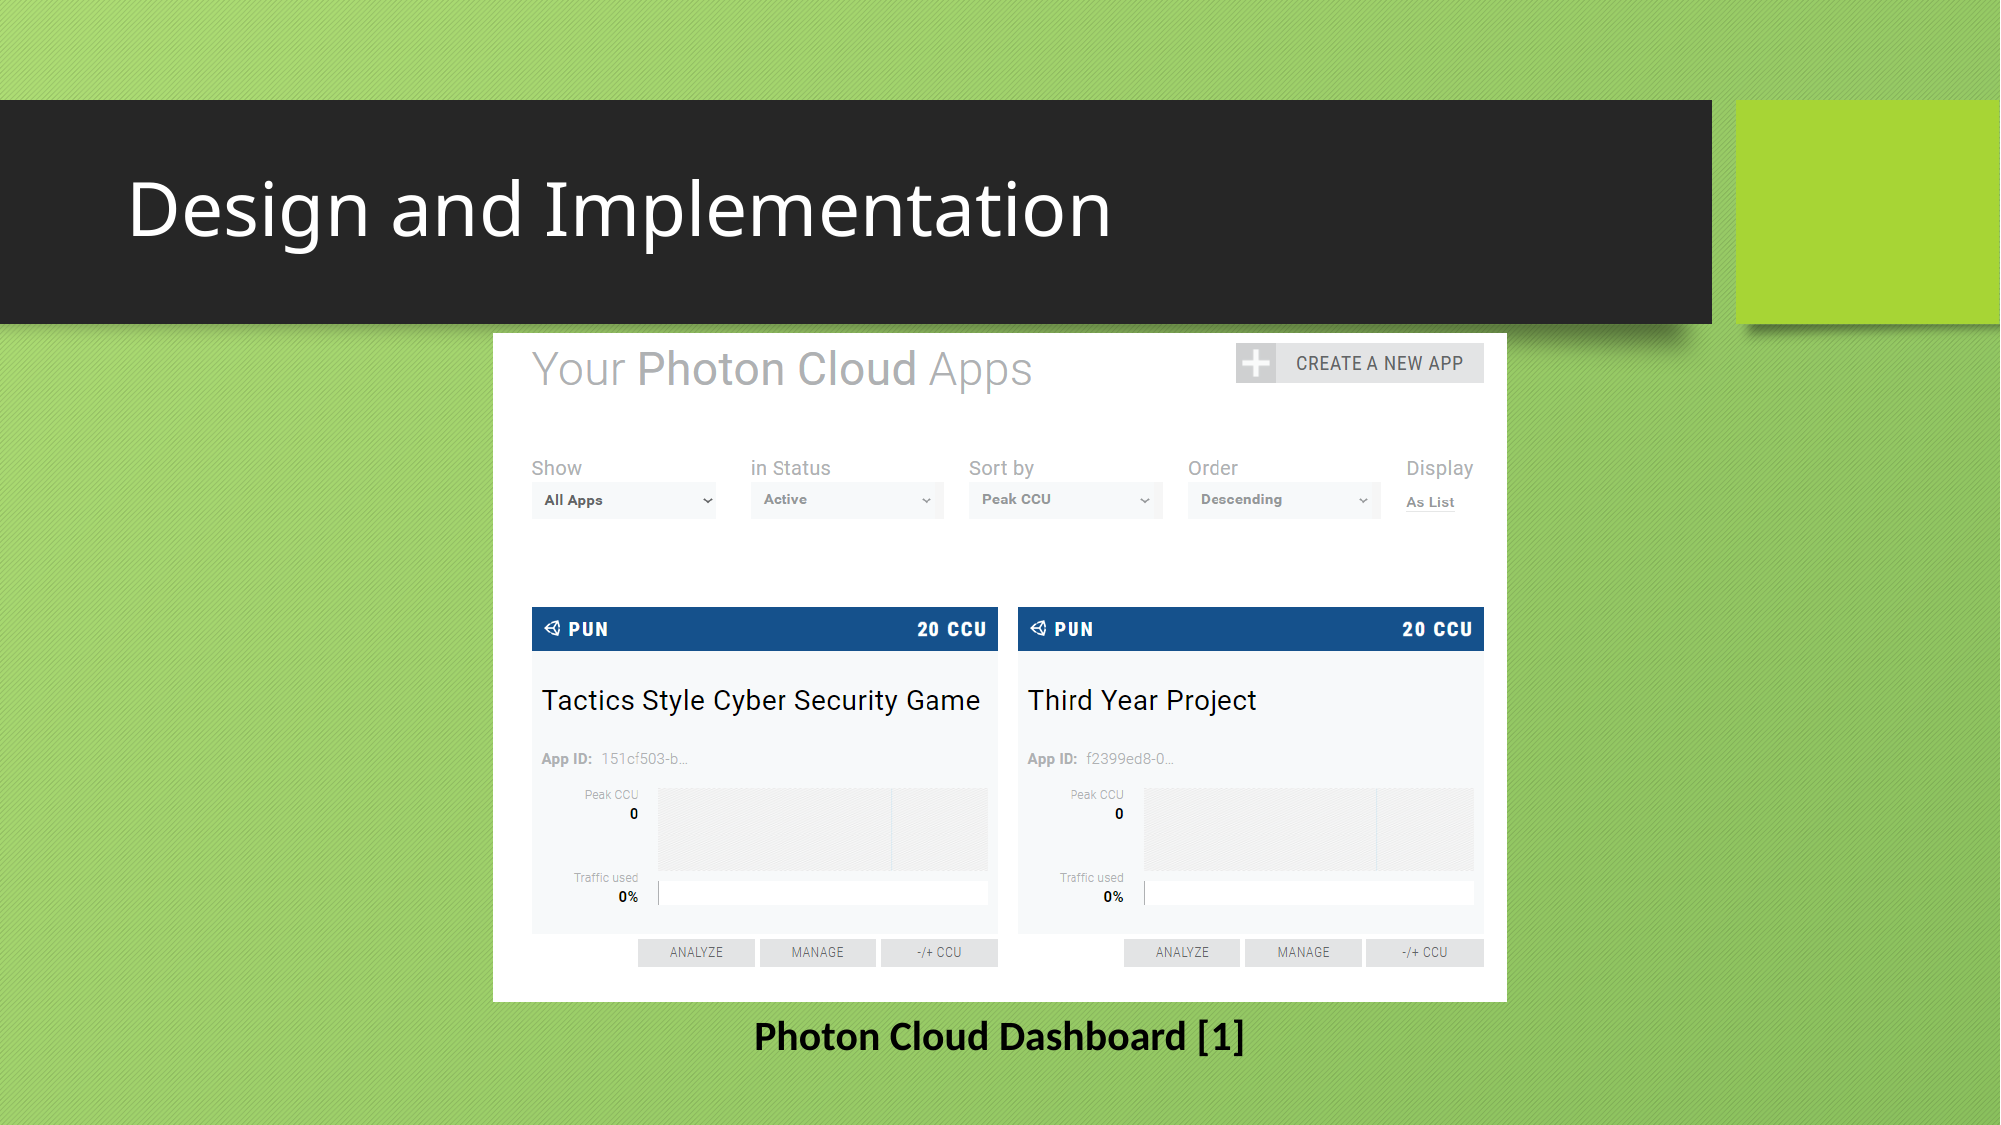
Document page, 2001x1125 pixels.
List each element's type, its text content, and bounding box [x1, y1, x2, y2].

picture [493, 333, 1507, 1002]
title Design and Implementation [111, 123, 1689, 301]
text_box Photon Cloud Dashboard [1] [568, 1002, 1432, 1118]
